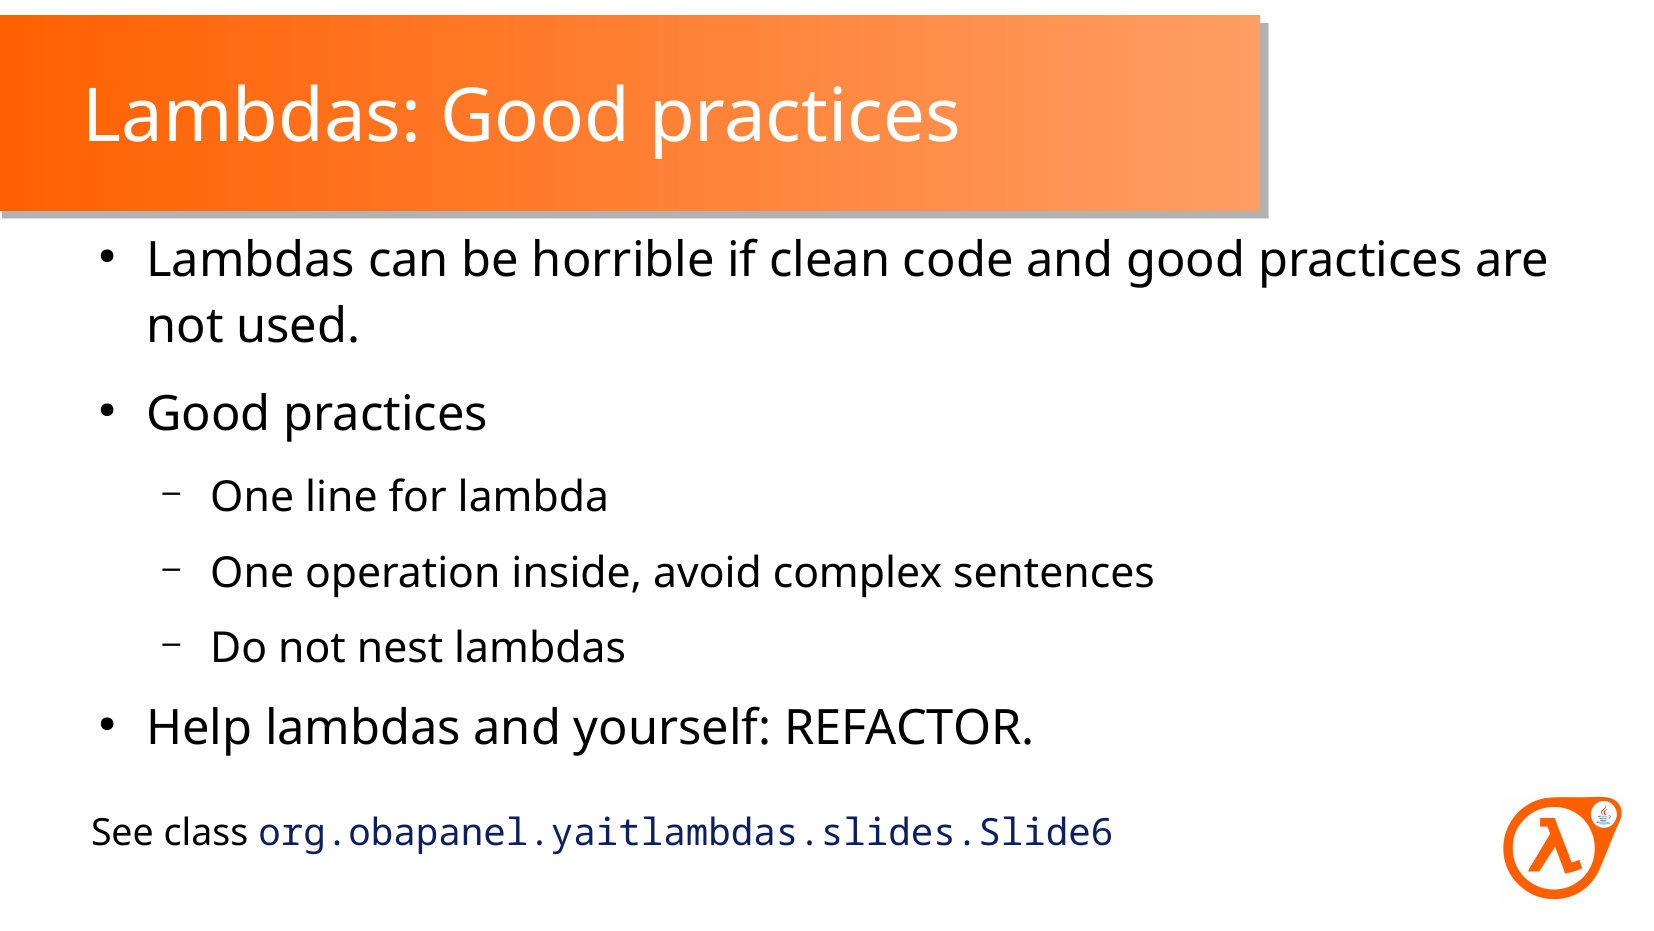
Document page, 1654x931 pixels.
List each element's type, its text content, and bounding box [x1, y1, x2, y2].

title Lambdas: Good practices [82, 35, 1235, 189]
text_box See class org.obapanel.yaitlambdas.slides.Slide6 [76, 798, 1111, 856]
picture [1500, 794, 1625, 903]
list Lambdas can be horrible if clean code and good practices are not used. Good practices One line for lambda One operation inside, avoid complex sentences Do not nest lambdas Help lambdas and yourself: REFACTOR. [82, 224, 1571, 764]
